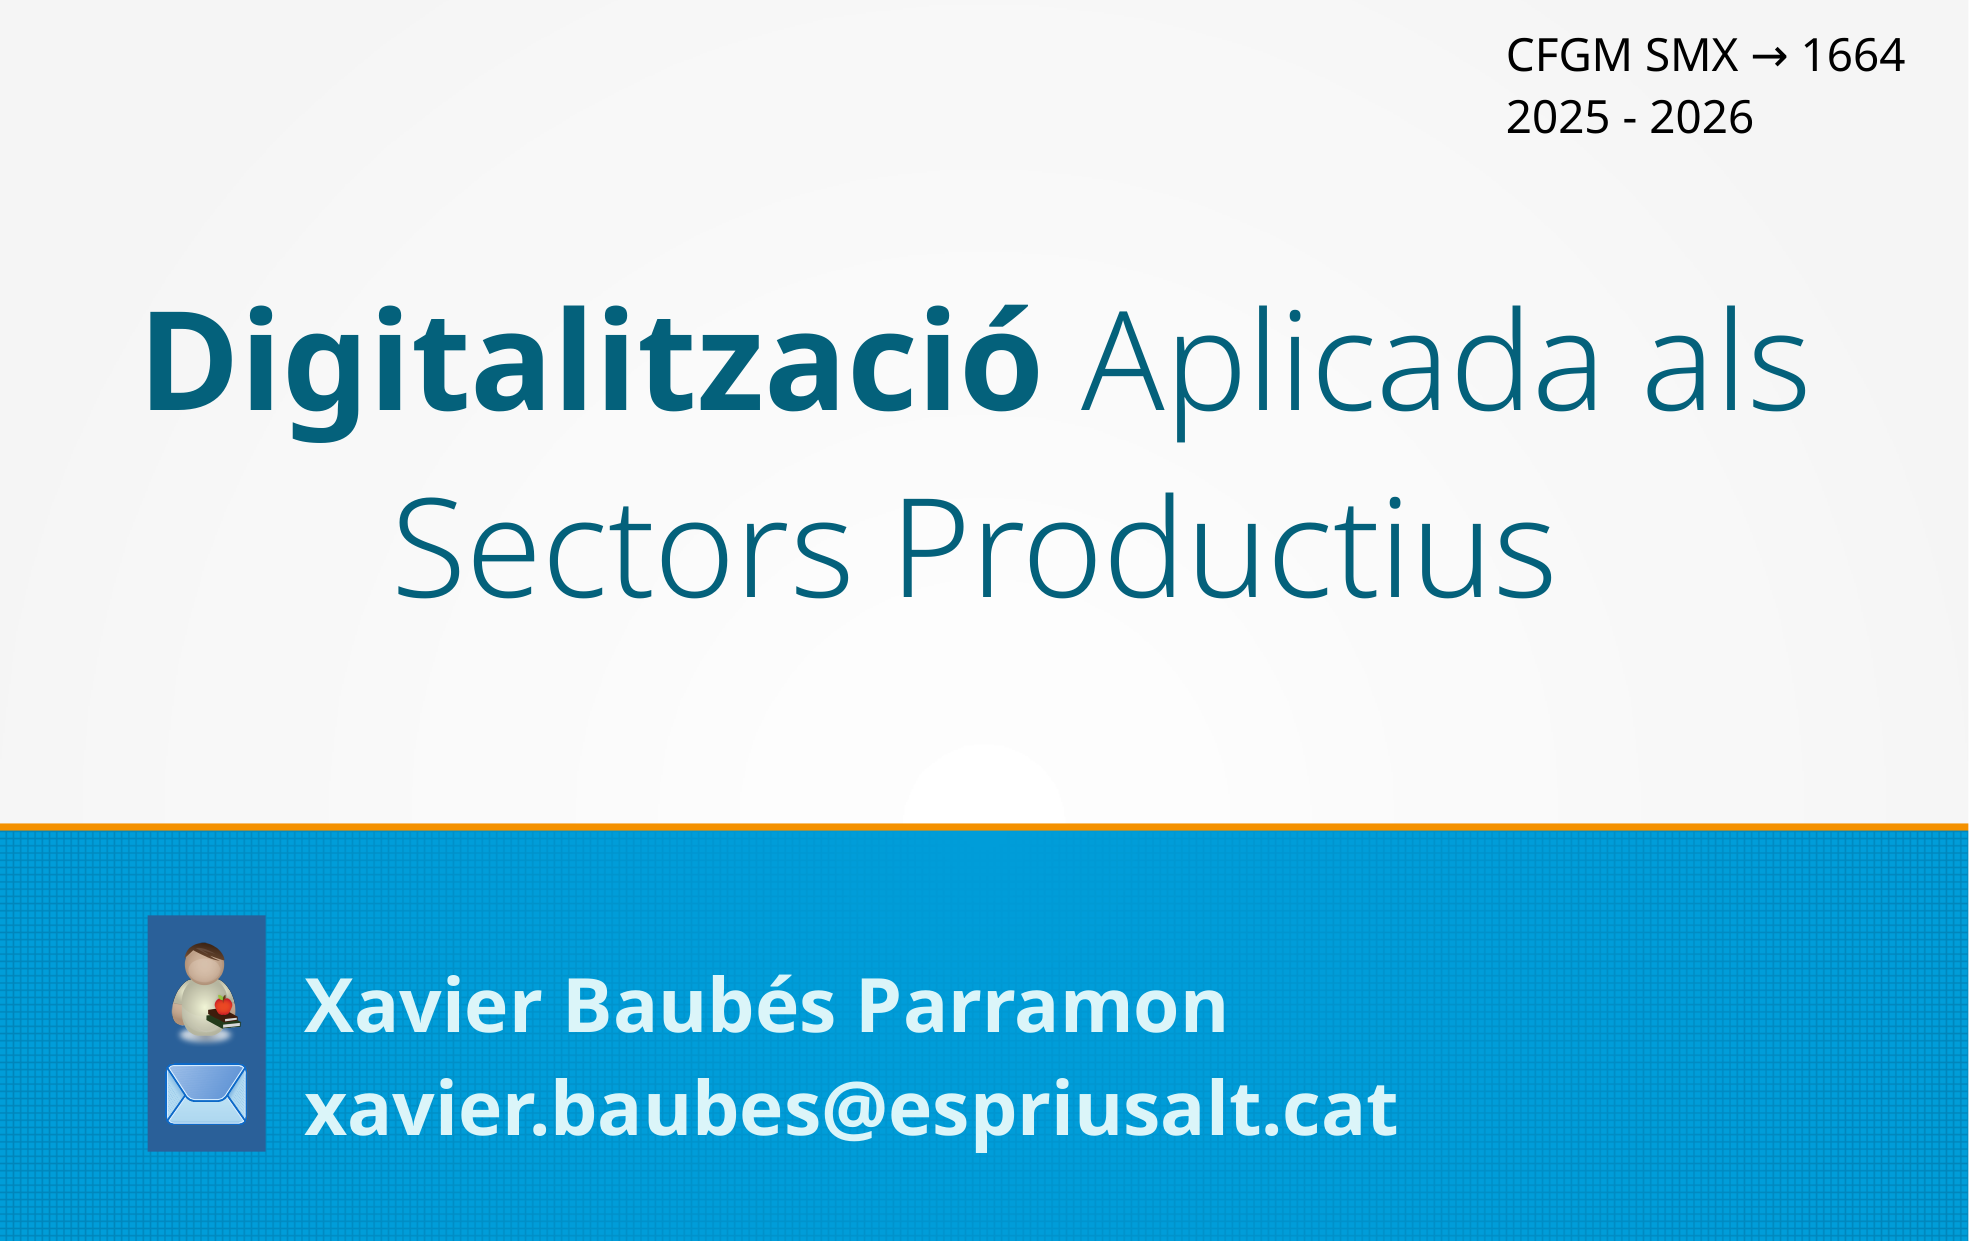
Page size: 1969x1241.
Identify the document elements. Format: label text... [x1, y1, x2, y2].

subtitle Xavier Baubés Parramon xavier.baubes@espriusalt.cat [82, 850, 1853, 1241]
text_box [147, 915, 266, 1152]
title Digitalització Aplicada als Sectors Productius [90, 259, 1862, 638]
picture [0, 0, 1969, 830]
picture [153, 933, 260, 1148]
text_box CFGM SMX → 1664 2025 - 2026 [1500, 0, 1943, 178]
